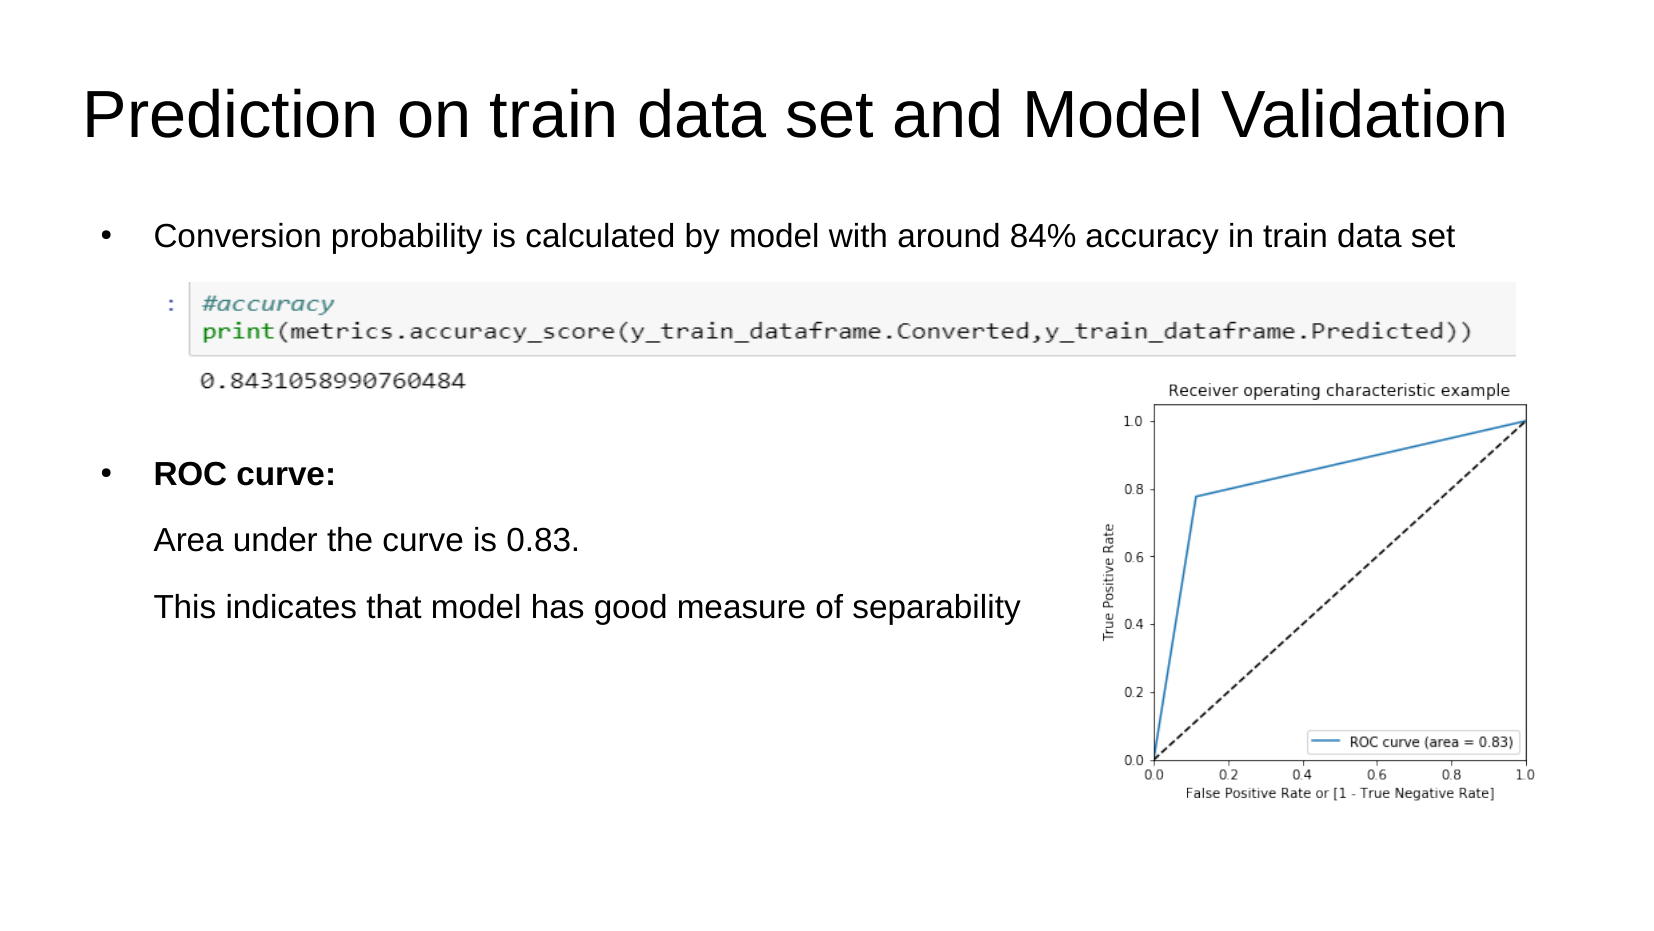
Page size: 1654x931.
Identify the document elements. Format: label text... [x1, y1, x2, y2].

list Conversion probability is calculated by model with around 84% accuracy in train data set ROC curve: Area under the curve is 0.83. This indicates that model has good measure of separability [82, 217, 1571, 811]
title Prediction on train data set and Model Validation [82, 37, 1571, 193]
picture [165, 282, 1546, 811]
